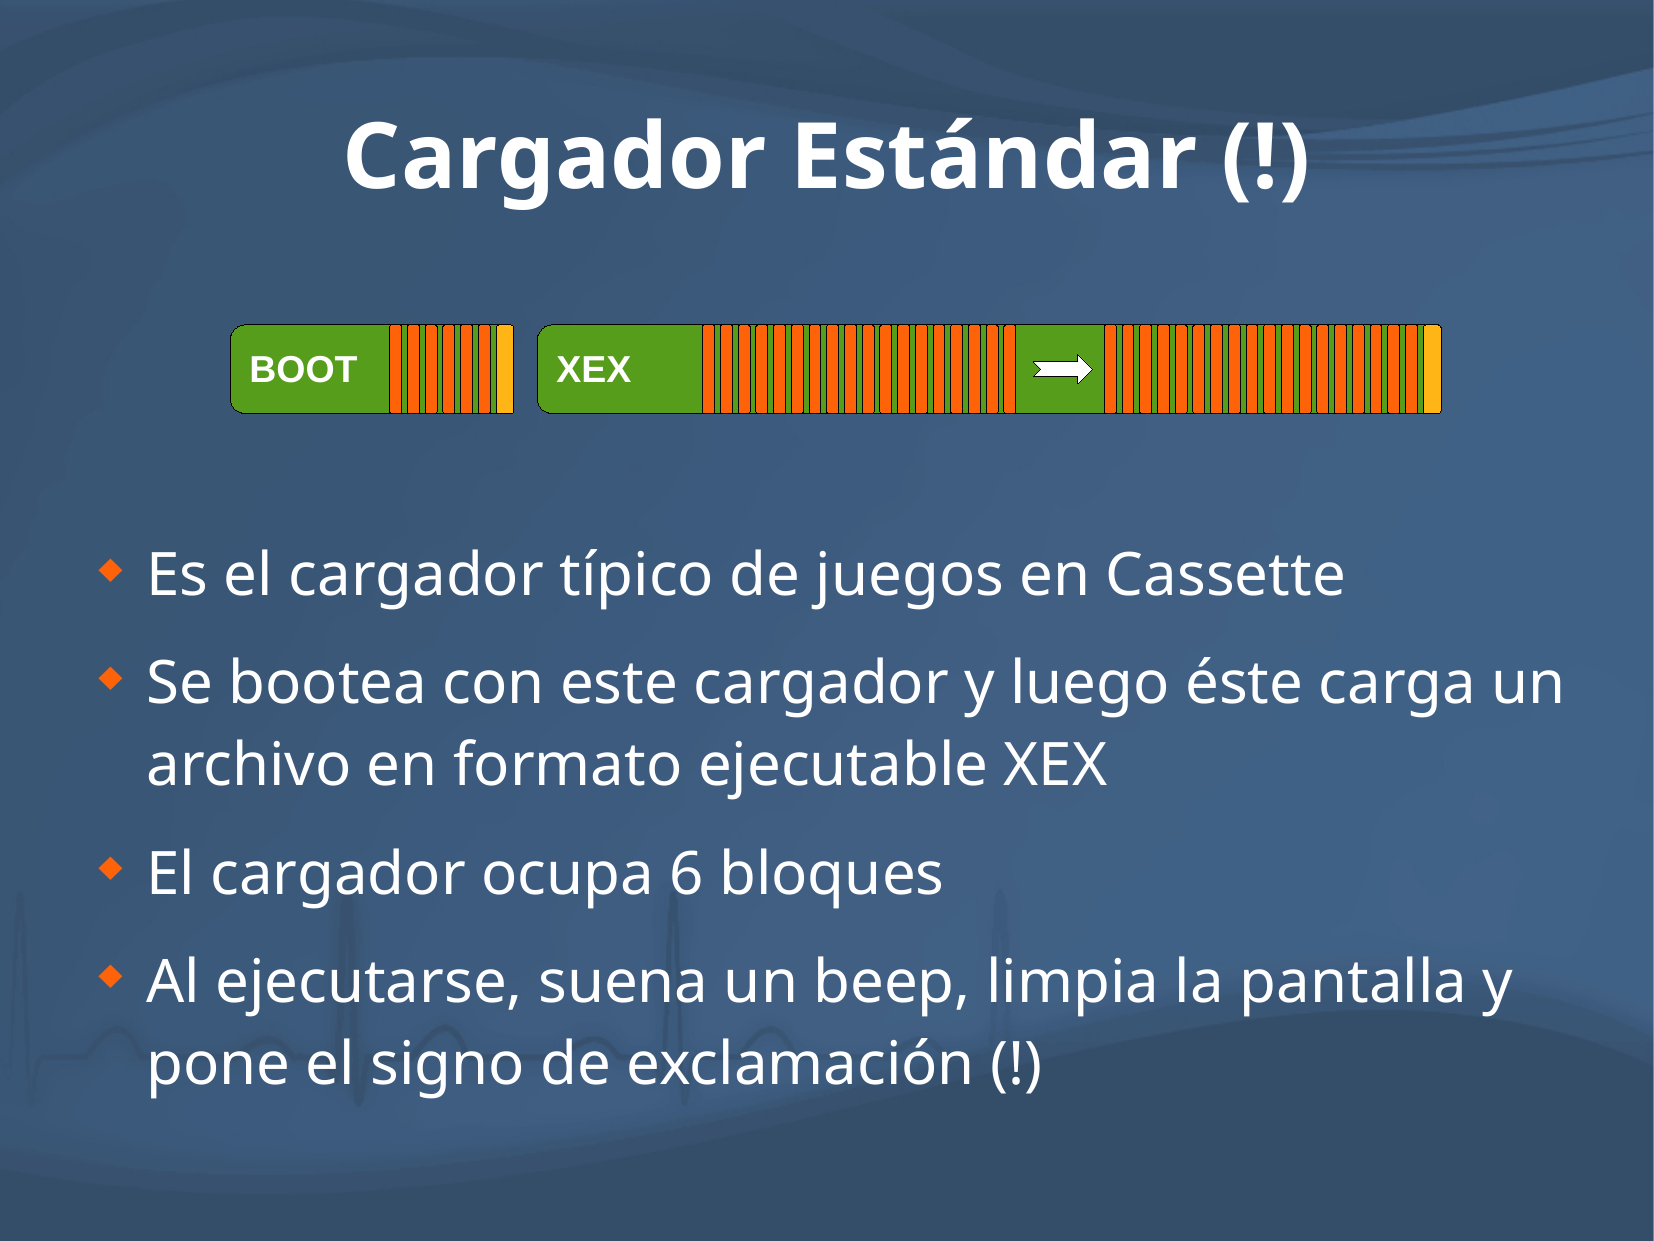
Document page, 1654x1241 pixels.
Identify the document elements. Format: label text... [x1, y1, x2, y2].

text_box XEX [962, 324, 969, 414]
text_box [862, 324, 875, 414]
text_box [844, 324, 857, 414]
text_box [1033, 354, 1093, 384]
text_box [425, 324, 438, 414]
text_box [1104, 324, 1117, 414]
text_box [1370, 324, 1382, 414]
text_box XEX [732, 324, 739, 414]
text_box XEX [1133, 324, 1140, 414]
text_box [1157, 324, 1170, 414]
text_box XEX [1381, 324, 1388, 414]
text_box [1281, 324, 1294, 414]
text_box [702, 324, 715, 414]
text_box XEX [1364, 324, 1371, 414]
text_box [1228, 324, 1241, 414]
text_box [1316, 324, 1329, 414]
text_box XEX [1204, 324, 1211, 414]
text_box [389, 324, 402, 414]
text_box BOOT [436, 324, 444, 414]
text_box [791, 324, 804, 414]
text_box [738, 324, 751, 414]
text_box [1210, 324, 1223, 414]
text_box [968, 324, 981, 414]
text_box [1387, 324, 1400, 414]
text_box BOOT [472, 324, 479, 414]
text_box [755, 324, 768, 414]
text_box [442, 324, 455, 414]
title Cargador Estándar (!) [82, 56, 1571, 250]
text_box XEX [980, 324, 987, 414]
text_box XEX [1240, 324, 1247, 414]
text_box XEX [909, 324, 916, 414]
text_box BOOT [230, 324, 390, 414]
text_box BOOT [454, 324, 461, 414]
text_box XEX [873, 324, 881, 414]
text_box XEX [856, 324, 863, 414]
text_box XEX [1293, 324, 1300, 414]
text_box [1246, 324, 1258, 414]
text_box XEX [767, 324, 774, 414]
text_box XEX [714, 324, 721, 414]
text_box [1334, 324, 1347, 414]
text_box [1263, 324, 1276, 414]
text_box [1122, 324, 1134, 414]
text_box [1423, 324, 1442, 414]
text_box XEX [749, 324, 757, 414]
text_box XEX [1186, 324, 1194, 414]
text_box [773, 324, 786, 414]
text_box [933, 324, 945, 414]
text_box XEX [537, 324, 703, 414]
text_box XEX [1310, 324, 1318, 414]
text_box XEX [944, 324, 951, 414]
text_box [460, 324, 473, 414]
text_box XEX [838, 324, 845, 414]
text_box XEX [1399, 324, 1406, 414]
text_box [826, 324, 839, 414]
text_box XEX [1346, 324, 1353, 414]
text_box XEX [803, 324, 810, 414]
text_box [950, 324, 963, 414]
text_box XEX [891, 324, 898, 414]
list Es el cargador típico de juegos en Cassette Se bootea con este cargador y luego éste carga un archivo en formato ejecutable XEX El cargador ocupa 6 bloques Al ejecutarse, suena un beep, limpia la pantalla y pone el signo de exclamación (!) [82, 531, 1571, 1109]
picture [0, 0, 1654, 1241]
text_box [1175, 324, 1188, 414]
text_box XEX [1151, 324, 1158, 414]
text_box XEX [1257, 324, 1264, 414]
text_box XEX [997, 324, 1005, 414]
text_box XEX [1417, 324, 1425, 414]
text_box XEX [820, 324, 827, 414]
text_box [1299, 324, 1312, 414]
text_box [720, 324, 733, 414]
text_box XEX [1015, 324, 1105, 414]
text_box [1003, 324, 1016, 414]
text_box XEX [927, 324, 934, 414]
text_box [1352, 324, 1365, 414]
text_box BOOT [401, 324, 408, 414]
text_box [1405, 324, 1418, 414]
text_box BOOT [490, 324, 498, 414]
text_box [1139, 324, 1152, 414]
text_box [897, 324, 910, 414]
text_box [496, 324, 514, 414]
text_box XEX [1116, 324, 1123, 414]
text_box [407, 324, 420, 414]
text_box XEX [1222, 324, 1229, 414]
text_box [809, 324, 821, 414]
text_box [986, 324, 999, 414]
text_box [1192, 324, 1205, 414]
text_box [478, 324, 491, 414]
text_box BOOT [419, 324, 426, 414]
text_box XEX [1328, 324, 1335, 414]
text_box XEX [785, 324, 792, 414]
text_box [879, 324, 892, 414]
text_box XEX [1275, 324, 1282, 414]
text_box [915, 324, 928, 414]
text_box XEX [1169, 324, 1176, 414]
